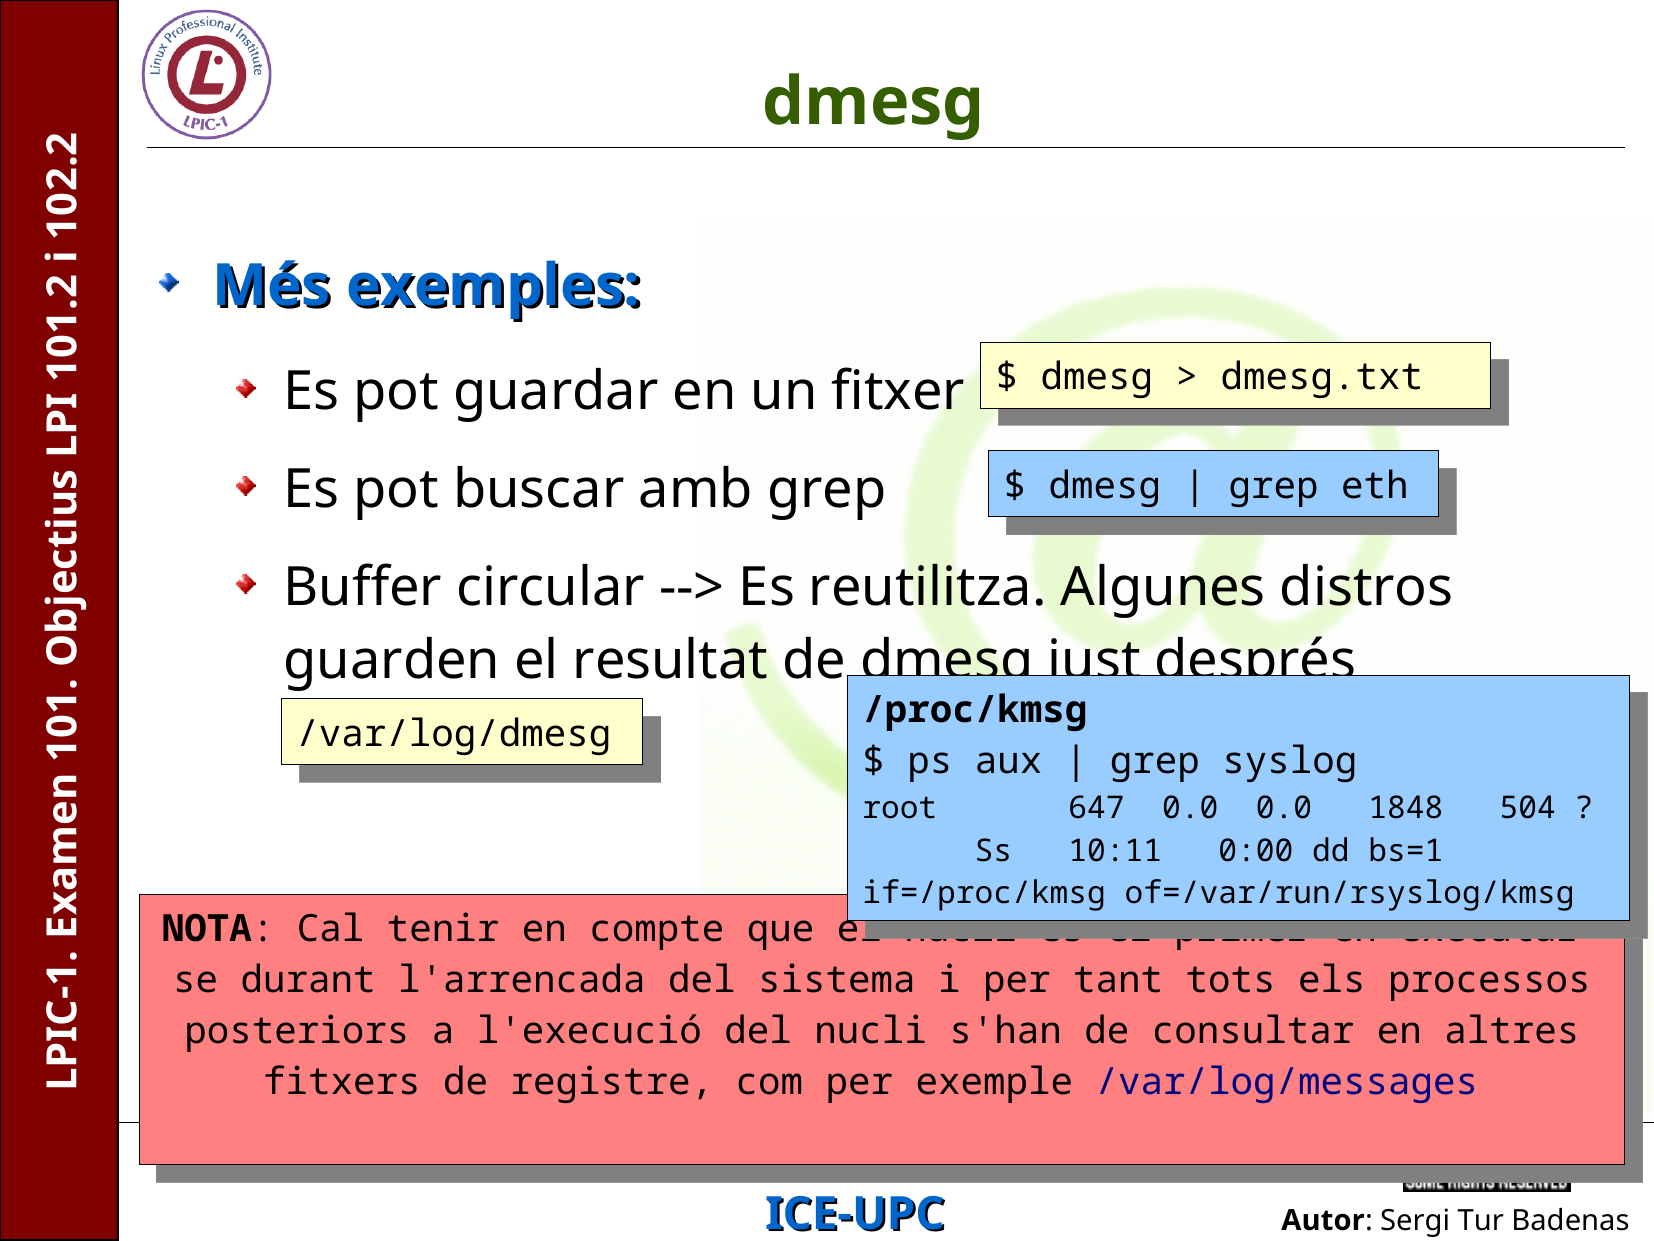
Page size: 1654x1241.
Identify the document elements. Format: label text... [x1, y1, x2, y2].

text_box $ dmesg > dmesg.txt [980, 342, 1491, 395]
title dmesg [129, 55, 1619, 142]
text_box /proc/kmsg $ ps aux | grep syslog root 647 0.0 0.0 1848 504 ? Ss 10:11 0:00 dd bs=1 if=/proc/kmsg of=/var/run/rsyslog/kmsg [847, 675, 1630, 859]
text_box NOTA: Cal tenir en compte que el nucli és el primer en executar-se durant l'arrencada del sistema i per tant tots els processos posteriors a l'execució del nucli s'han de consultar en altres fitxers de registre, com per exemple /var/log/messages [139, 894, 1625, 1097]
picture [700, 217, 1654, 1113]
picture [1403, 1183, 1571, 1192]
list Més exemples: Es pot guardar en un fitxer Es pot buscar amb grep Buffer circular --> Es reutilitza. Algunes distros guarden el resultat de dmesg just després d'arrencar: El buffer està al fitxer [141, 242, 1630, 894]
picture [135, 5, 277, 55]
text_box /var/log/dmesg [281, 698, 643, 752]
text_box $ dmesg | grep eth [988, 450, 1439, 504]
